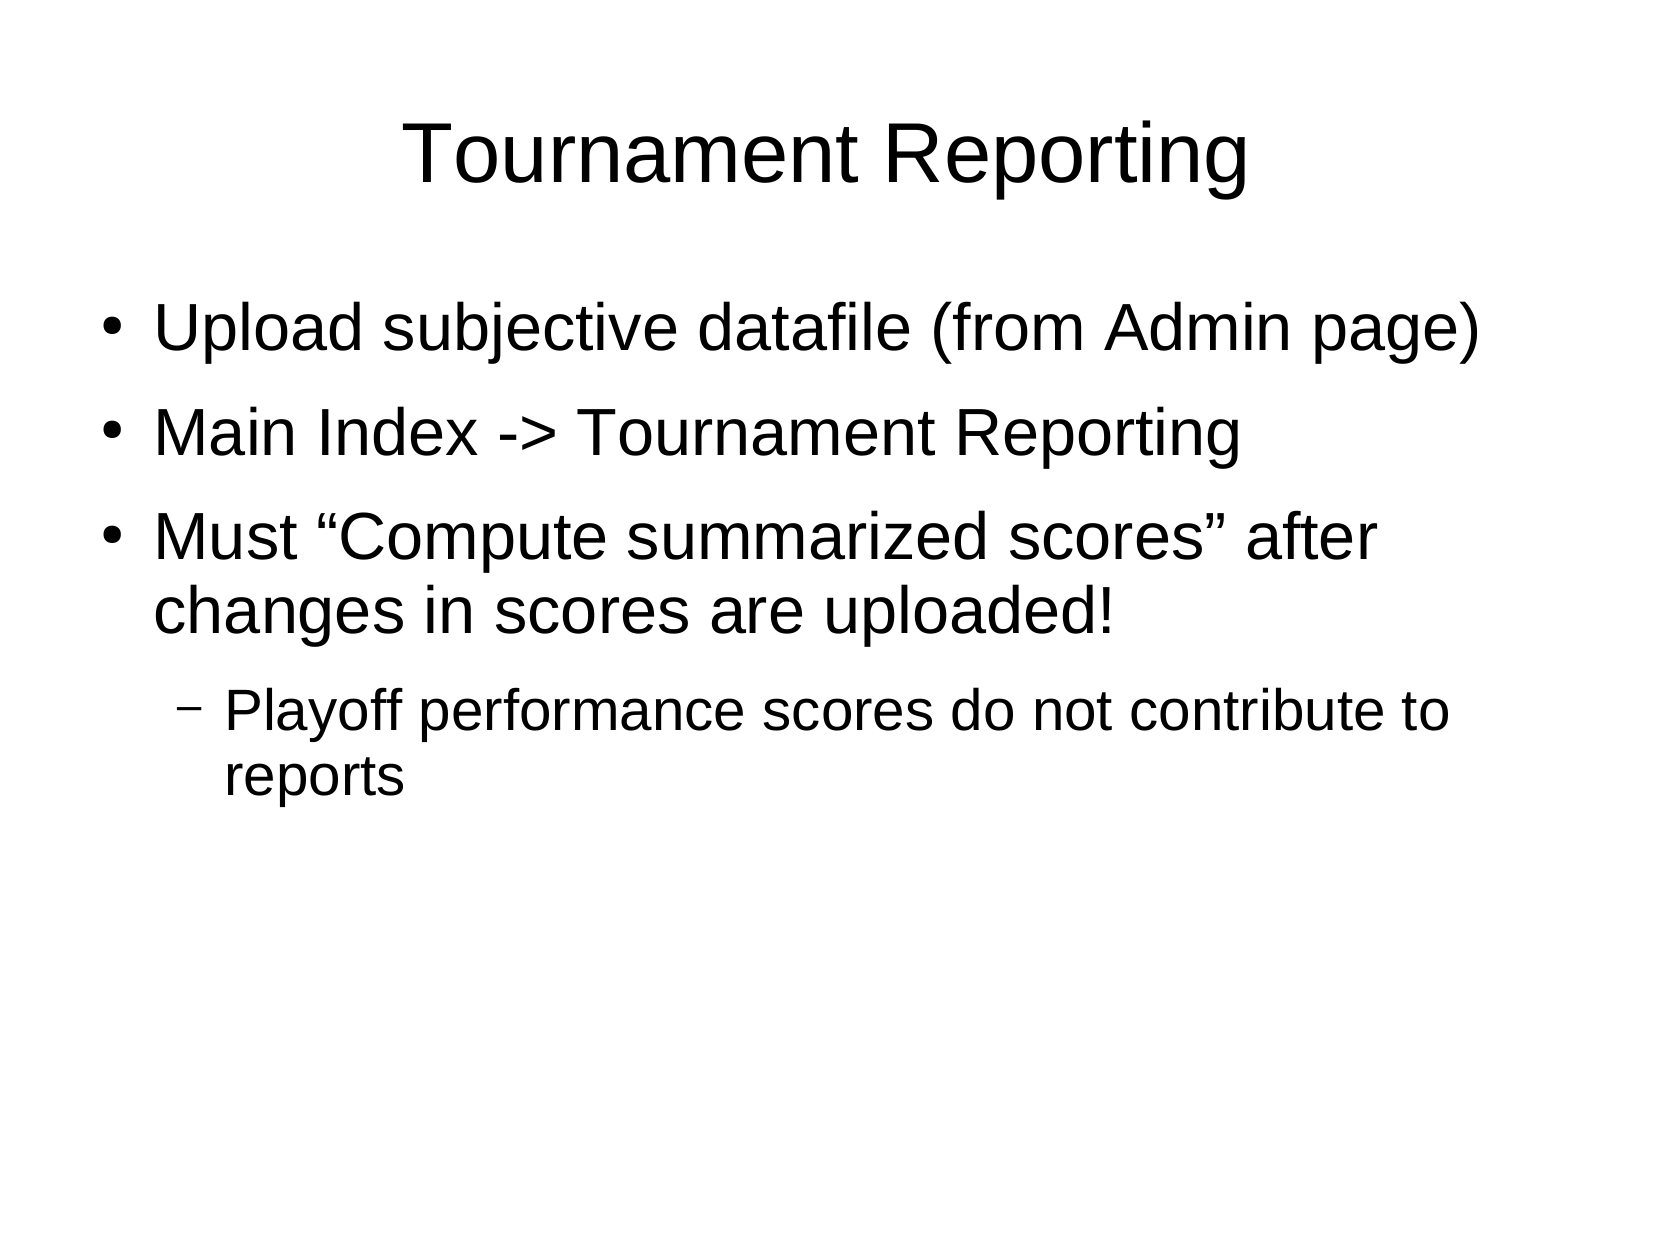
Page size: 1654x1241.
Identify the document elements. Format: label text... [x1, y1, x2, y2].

title Tournament Reporting [82, 49, 1571, 257]
list Upload subjective datafile (from Admin page) Main Index -> Tournament Reporting Must “Compute summarized scores” after changes in scores are uploaded! Playoff performance scores do not contribute to reports [82, 290, 1571, 1194]
